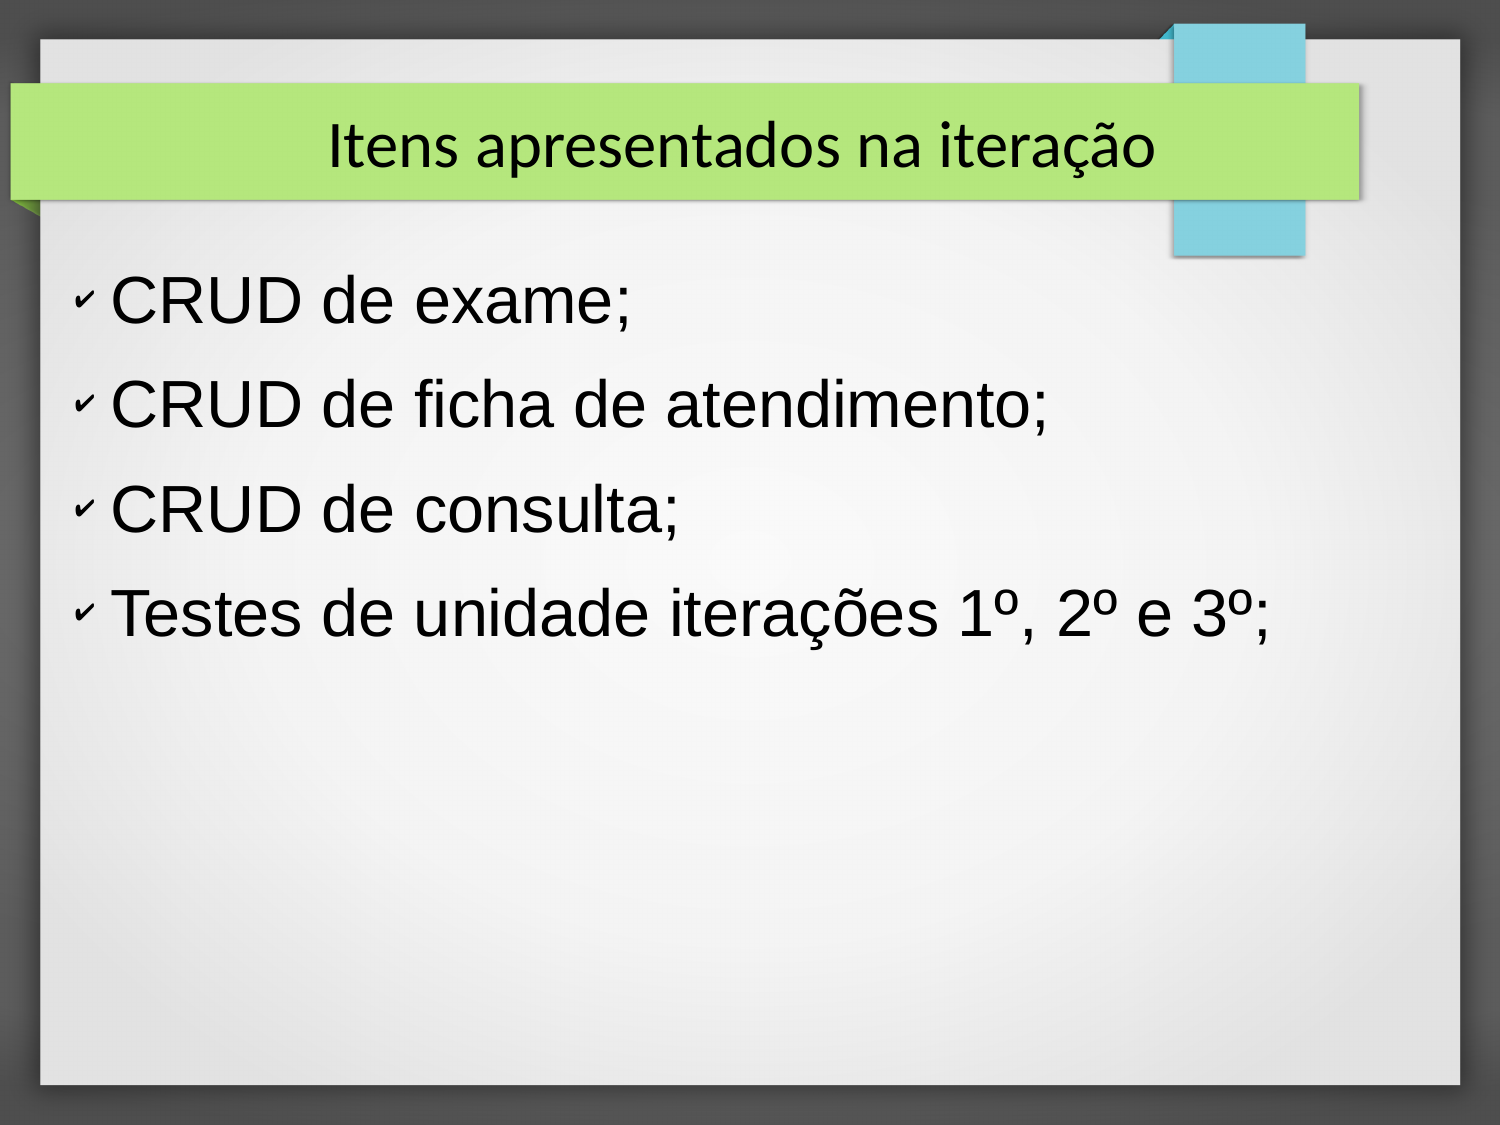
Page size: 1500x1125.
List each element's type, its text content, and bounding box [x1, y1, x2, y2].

subtitle CRUD de exame; CRUD de ficha de atendimento; CRUD de consulta; Testes de unidade iterações 1º, 2º e 3º; [75, 263, 1425, 916]
text_box Itens apresentados na iteração [67, 47, 1418, 235]
picture [0, 0, 1500, 1125]
